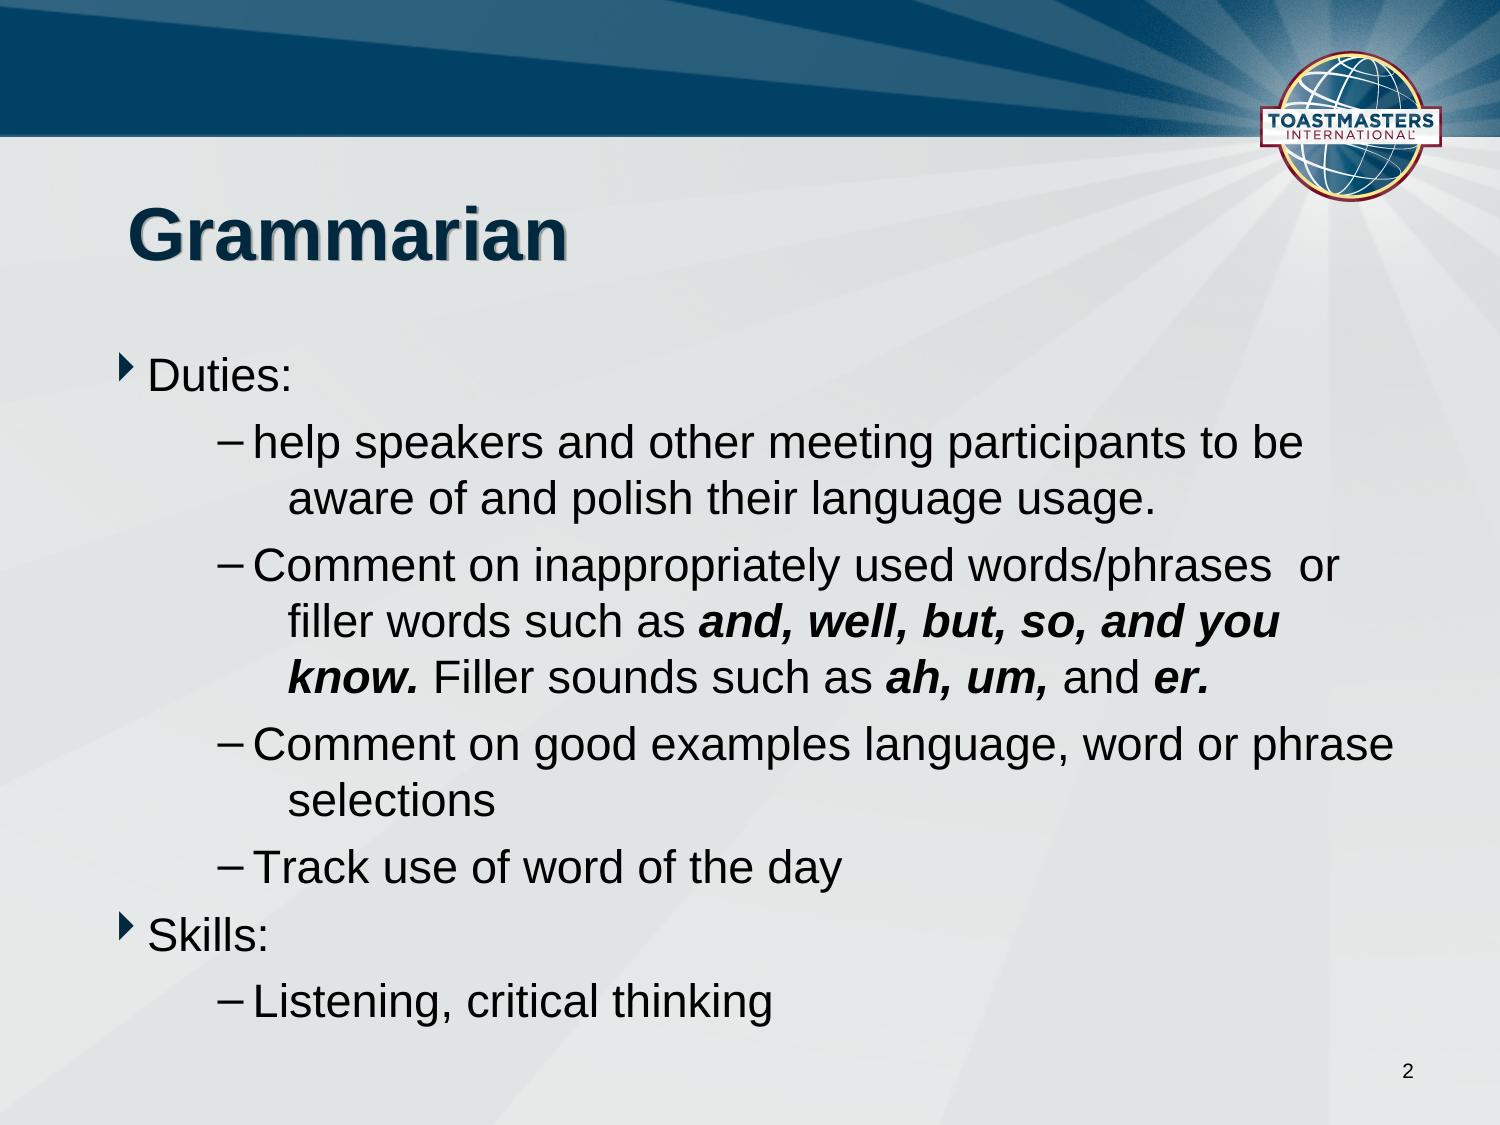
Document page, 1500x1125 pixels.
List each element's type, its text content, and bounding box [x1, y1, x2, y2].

text_box 2 [1387, 1050, 1428, 1091]
picture [0, 0, 1500, 1125]
title Grammarian [112, 149, 1388, 325]
list Duties: help speakers and other meeting participants to be aware of and polish their language usage. Comment on inappropriately used words/phrases or filler words such as and, well, but, so, and you know. Filler sounds such as ah, um, and er. Comment on good examples language, word or phrase selections Track use of word of the day Skills: Listening, critical thinking [90, 337, 1411, 1051]
